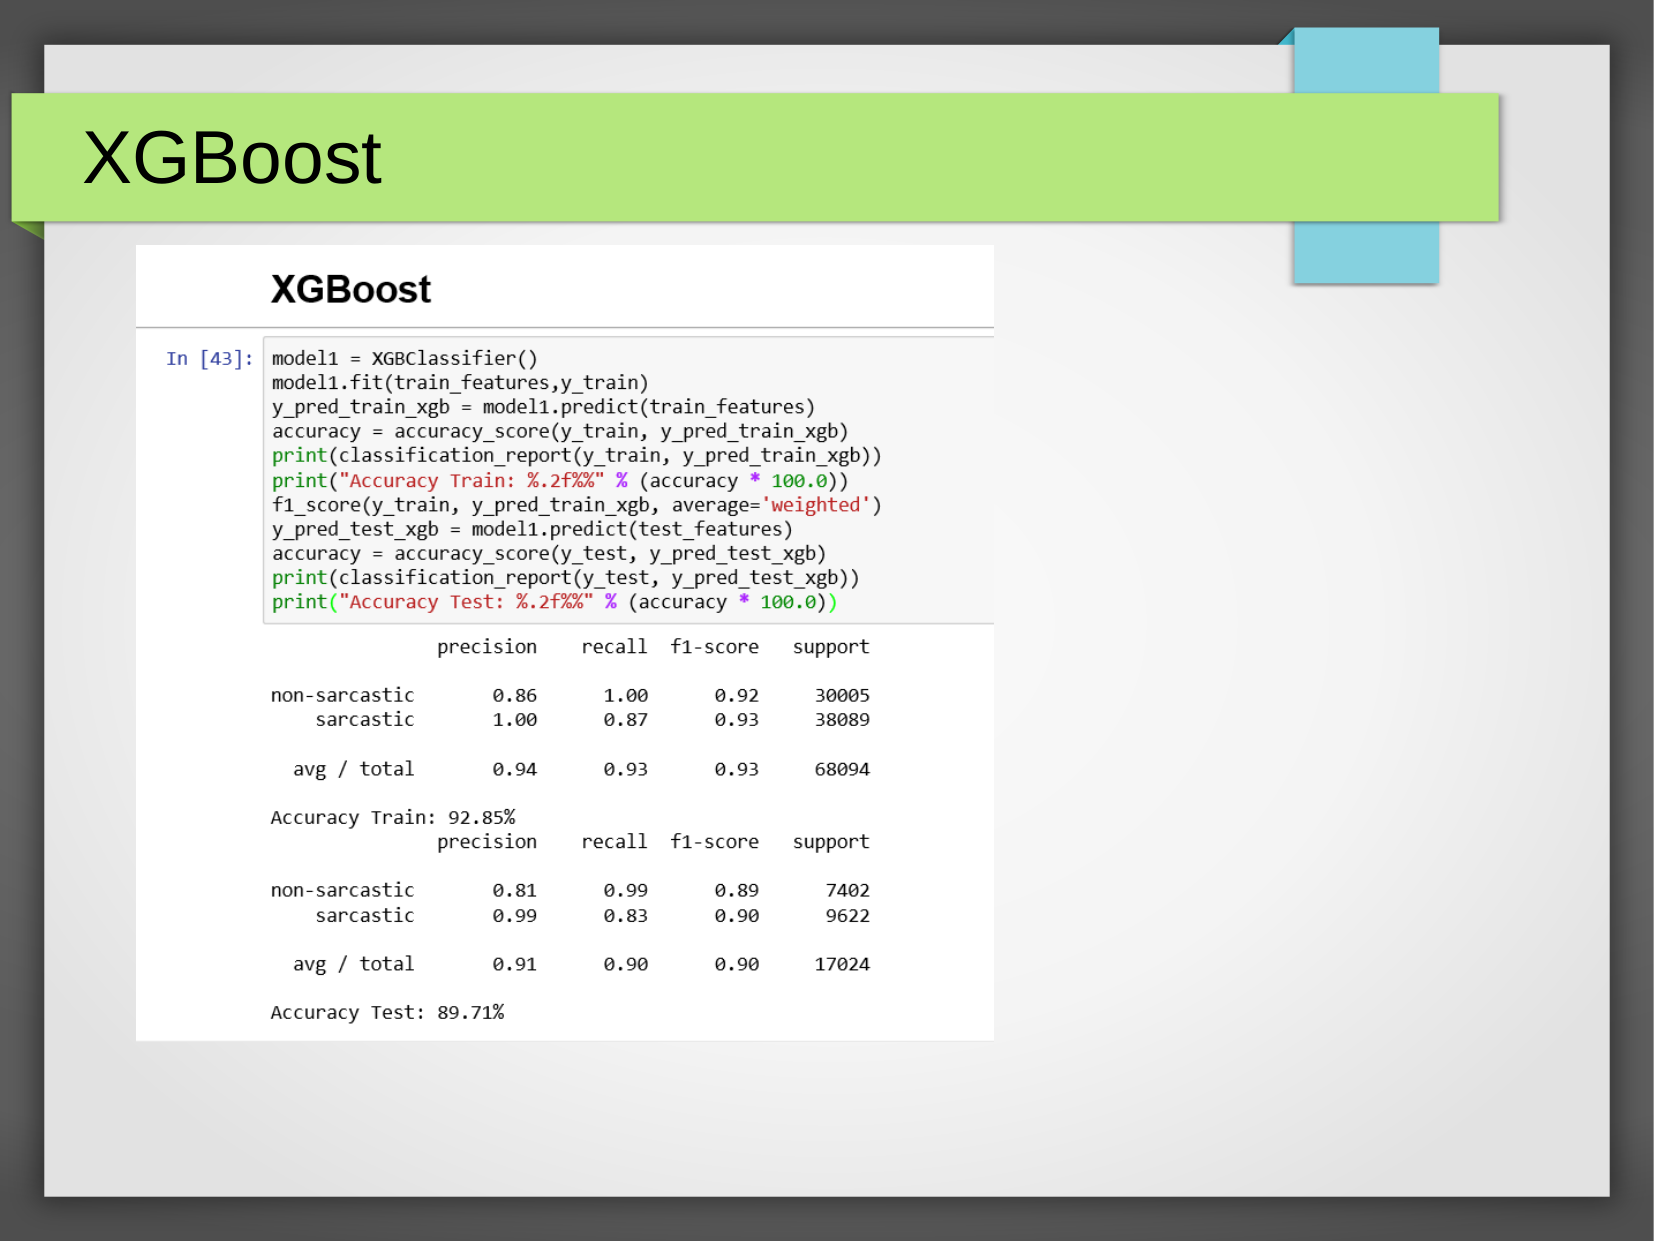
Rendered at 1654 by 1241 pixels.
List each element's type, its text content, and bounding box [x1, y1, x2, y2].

title XGBoost [82, 94, 1264, 213]
picture [136, 245, 994, 1042]
